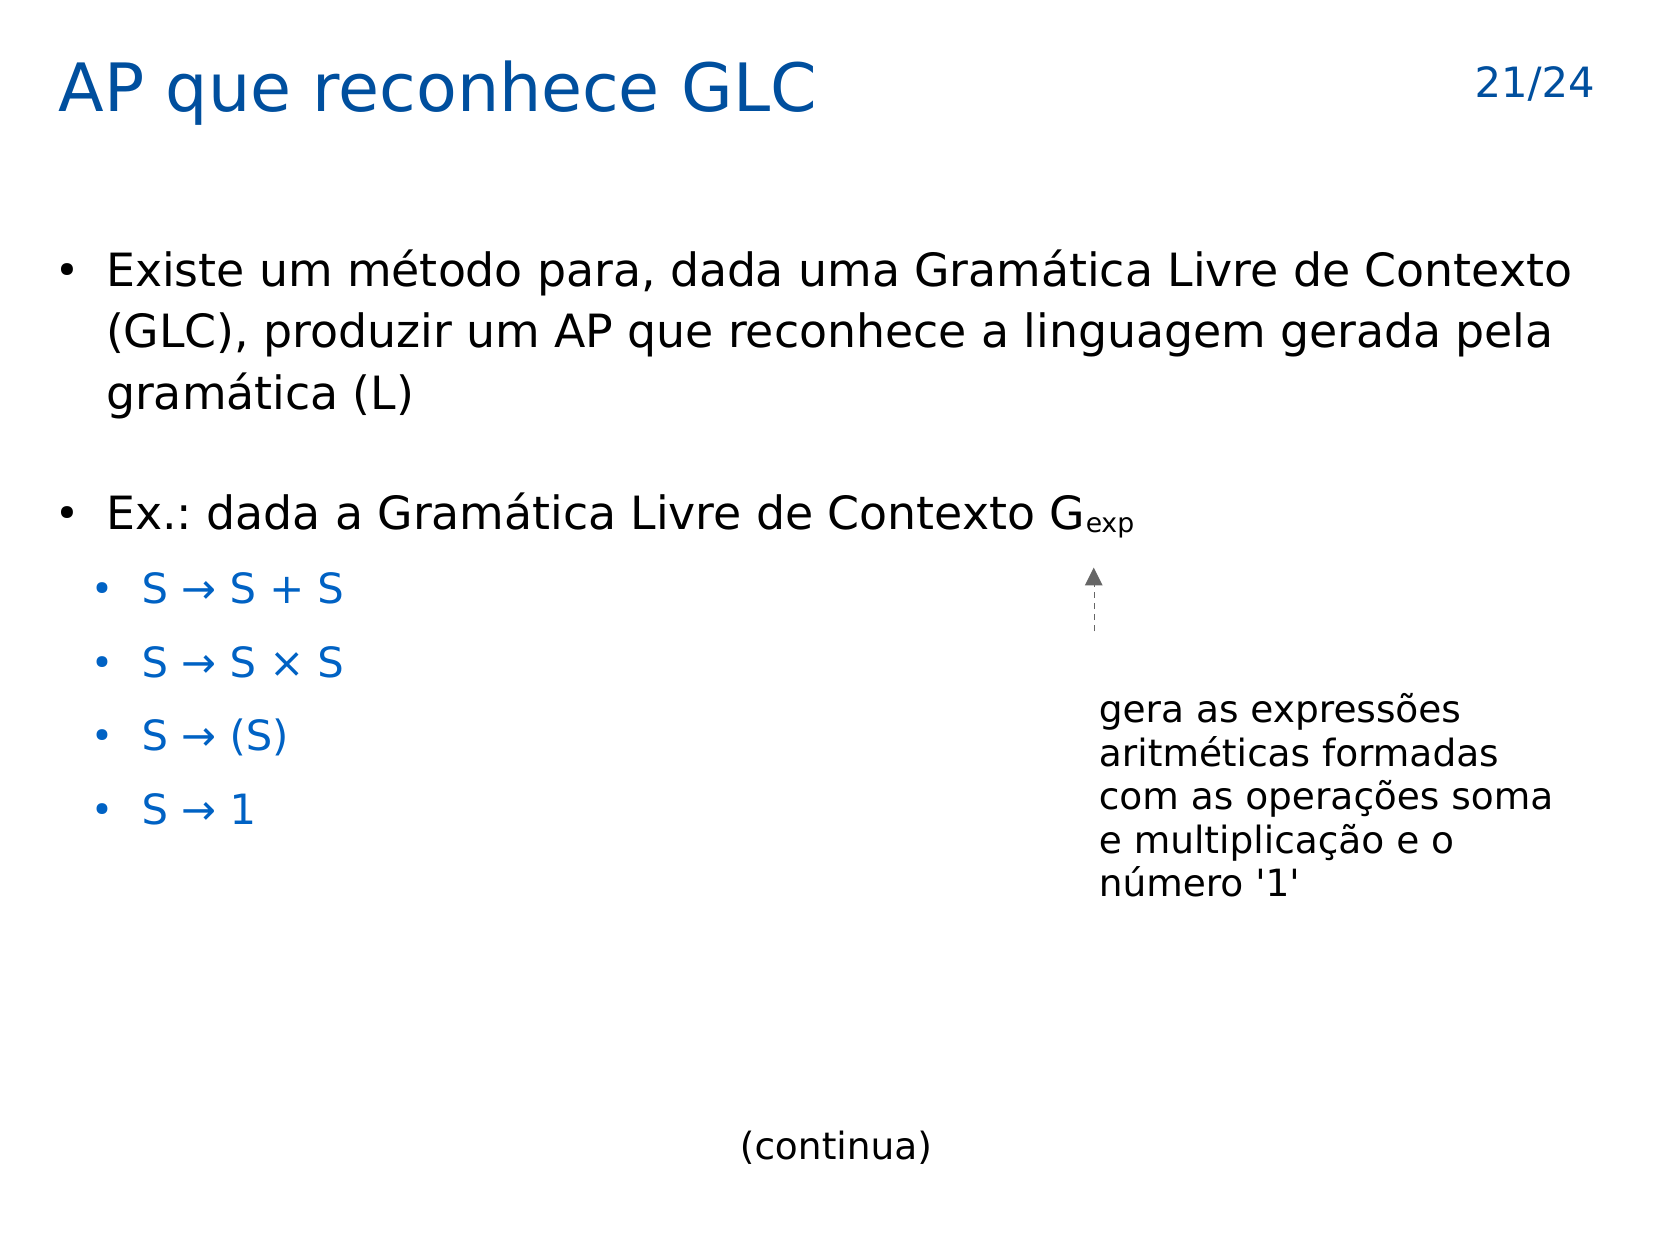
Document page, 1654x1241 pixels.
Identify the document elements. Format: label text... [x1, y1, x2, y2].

text_box (continua) [724, 1117, 968, 1182]
list Existe um método para, dada uma Gramática Livre de Contexto (GLC), produzir um AP que reconhece a linguagem gerada pela gramática (L) Ex.: dada a Gramática Livre de Contexto Gexp S → S + S S → S × S S → (S) S → 1 [59, 236, 1595, 1211]
title AP que reconhece GLC [59, 29, 1625, 148]
text_box gera as expressões aritméticas formadas com as operações soma e multiplicação e o número '1' [1084, 680, 1573, 957]
